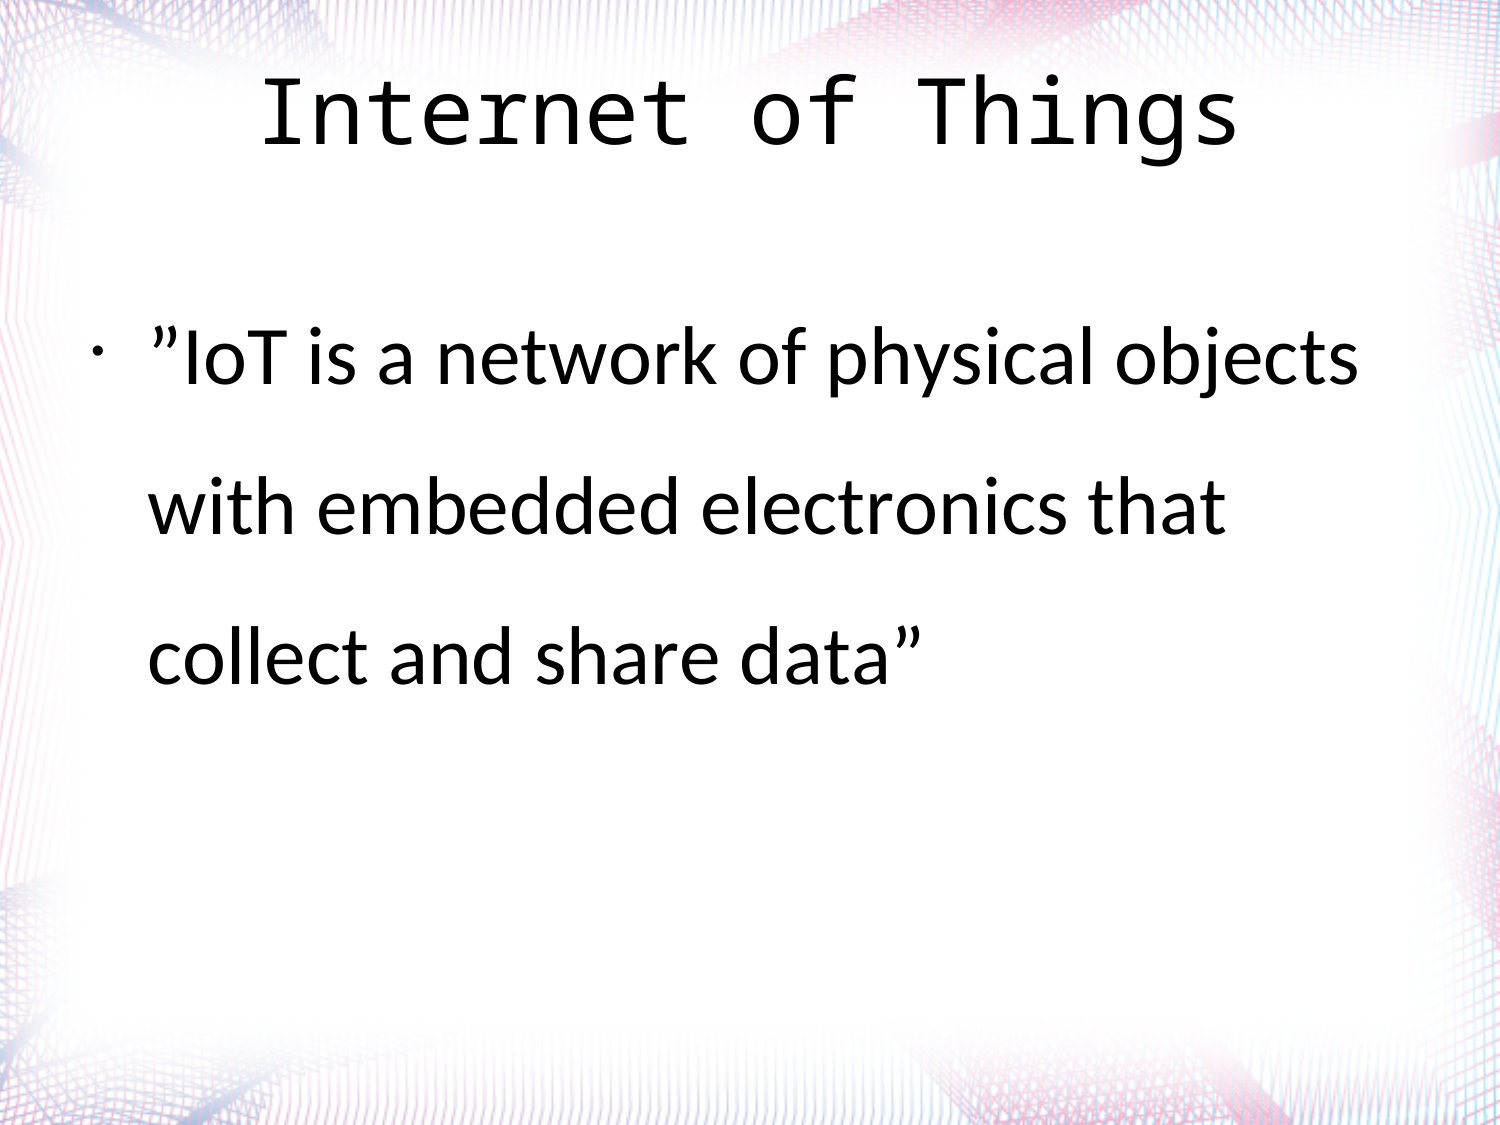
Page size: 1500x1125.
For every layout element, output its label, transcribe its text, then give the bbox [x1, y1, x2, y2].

title Internet of Things [75, 45, 1425, 233]
list ”IoT is a network of physical objects with embedded electronics that collect and share data” [76, 243, 1427, 986]
picture [0, 0, 1500, 1125]
